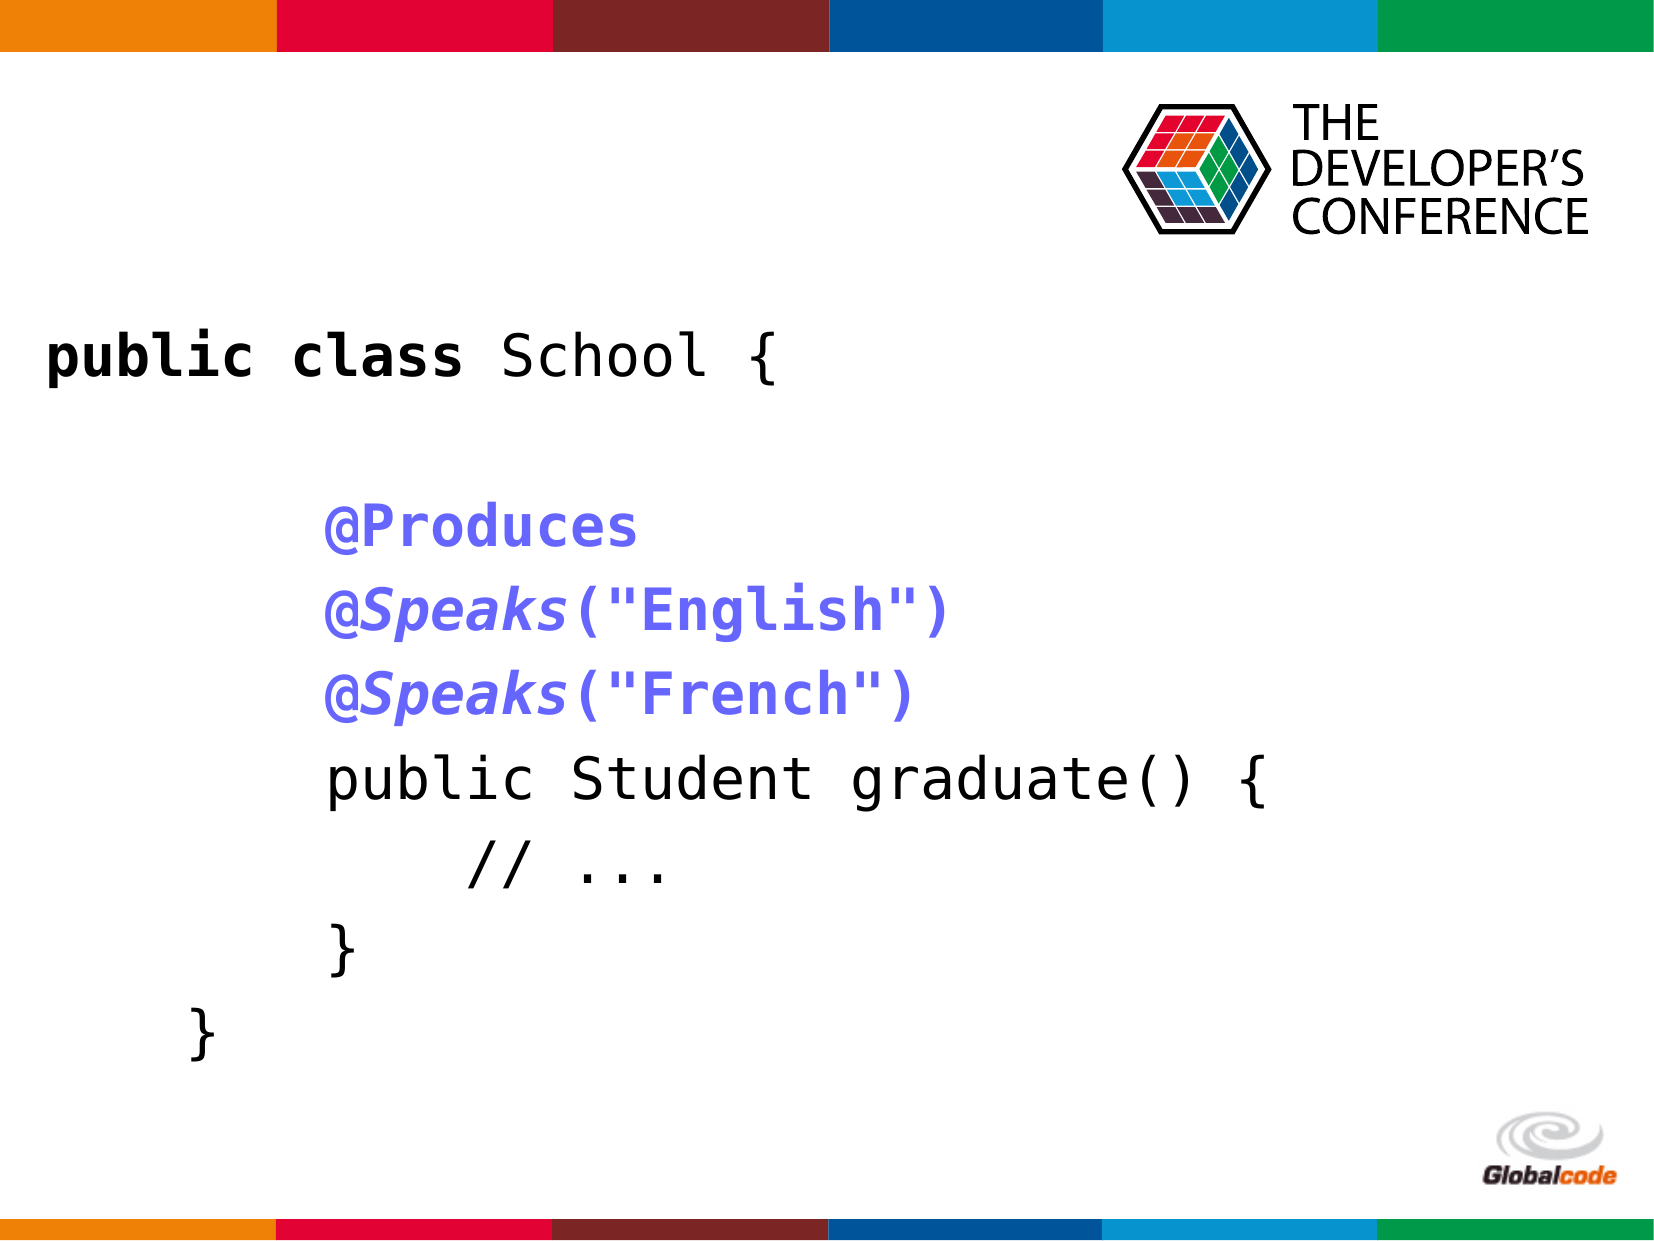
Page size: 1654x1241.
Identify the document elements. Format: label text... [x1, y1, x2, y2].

picture [1464, 1062, 1638, 1219]
subtitle public class School { @Produces @Speaks("English") @Speaks("French") public Student graduate() { // ... } } [45, 281, 1609, 1102]
